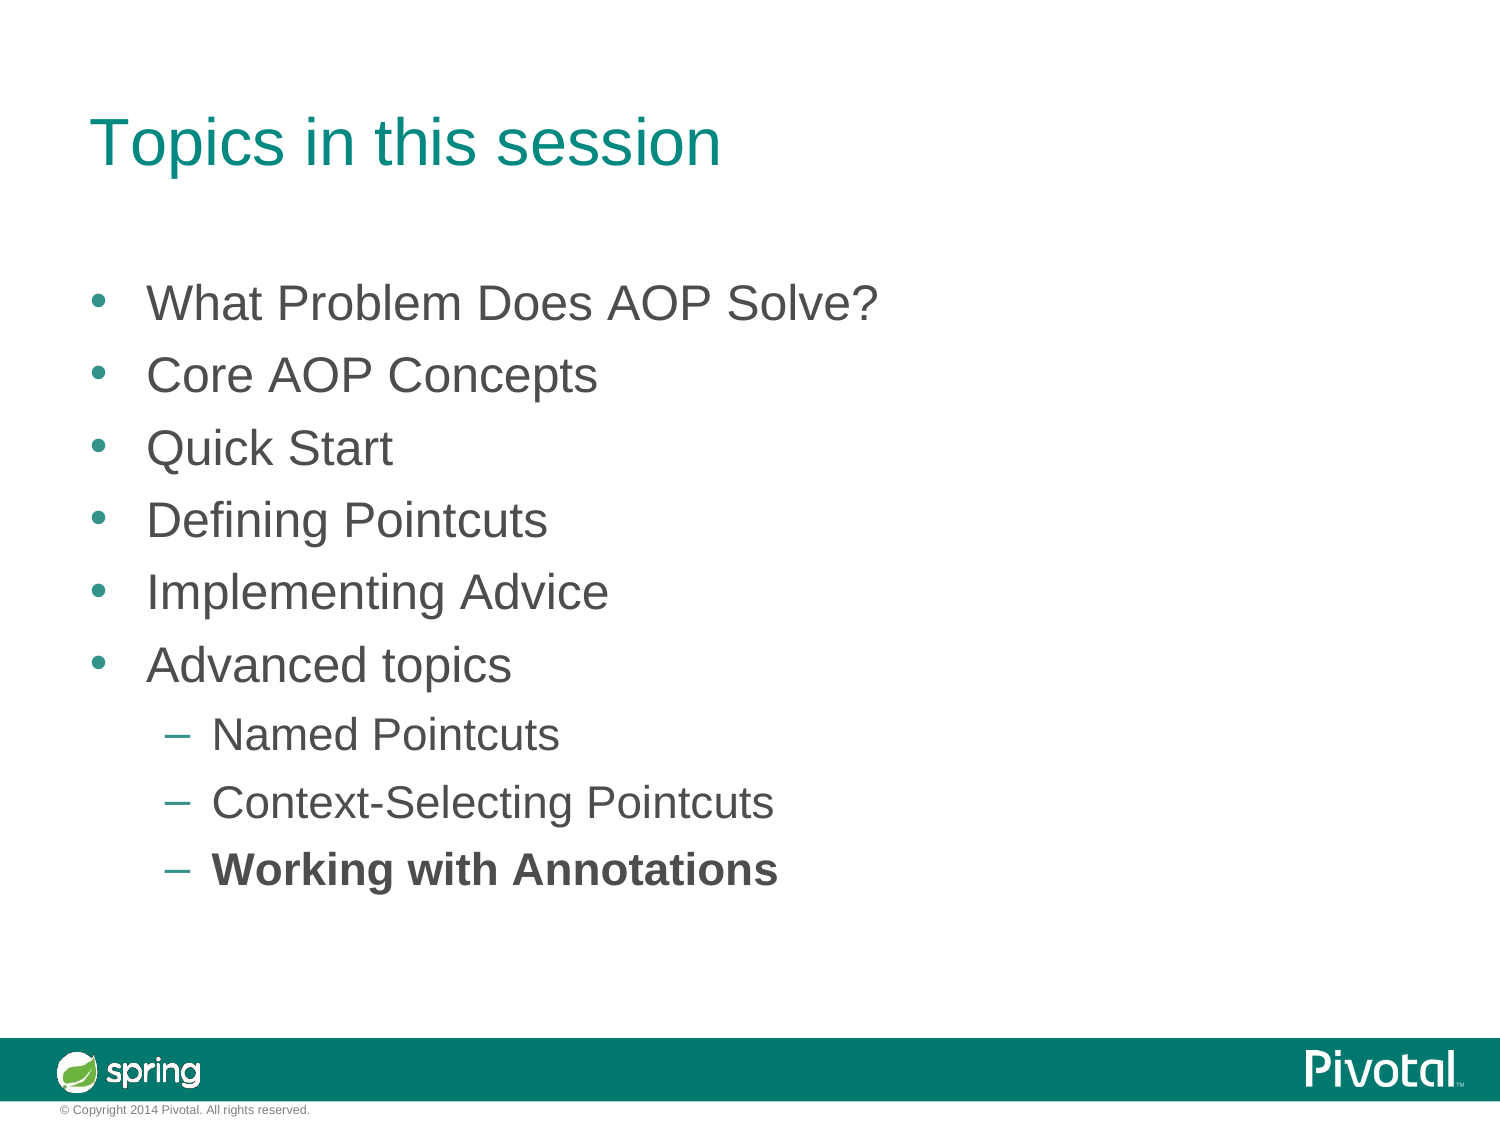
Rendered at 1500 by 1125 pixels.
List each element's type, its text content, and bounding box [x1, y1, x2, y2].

picture [1306, 1050, 1464, 1087]
picture [32, 1041, 210, 1103]
title Topics in this session [75, 45, 1426, 233]
list What Problem Does AOP Solve? Core AOP Concepts Quick Start Defining Pointcuts Implementing Advice Advanced topics Named Pointcuts Context-Selecting Pointcuts Working with Annotations [75, 262, 1426, 970]
